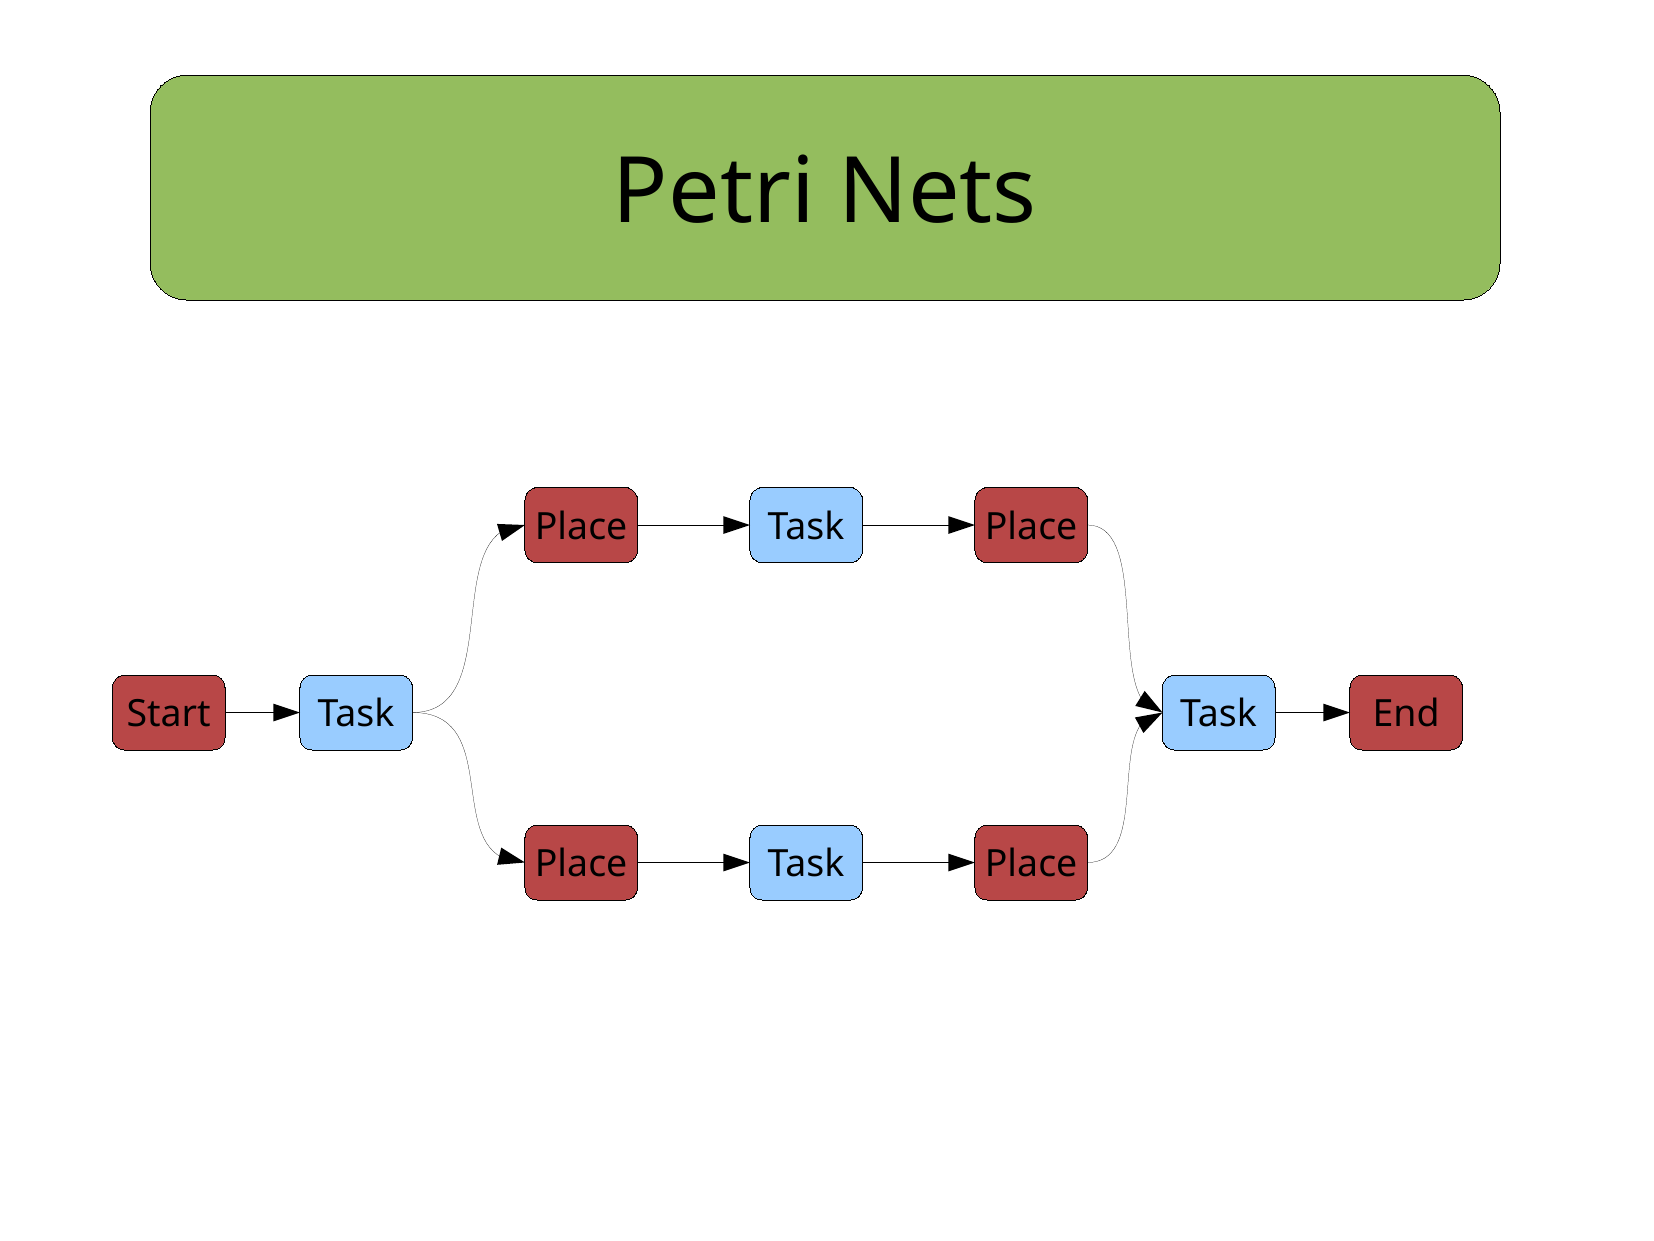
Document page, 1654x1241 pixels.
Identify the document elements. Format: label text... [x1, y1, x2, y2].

text_box Task [749, 825, 863, 901]
text_box Task [1162, 675, 1276, 751]
text_box Task [299, 675, 413, 751]
text_box Petri Nets [150, 75, 1501, 301]
text_box Task [749, 487, 863, 563]
text_box End [1349, 675, 1463, 751]
text_box Start [112, 675, 226, 751]
text_box Place [974, 487, 1088, 563]
text_box Place [974, 825, 1088, 901]
text_box Place [524, 825, 638, 901]
text_box Place [524, 487, 638, 563]
